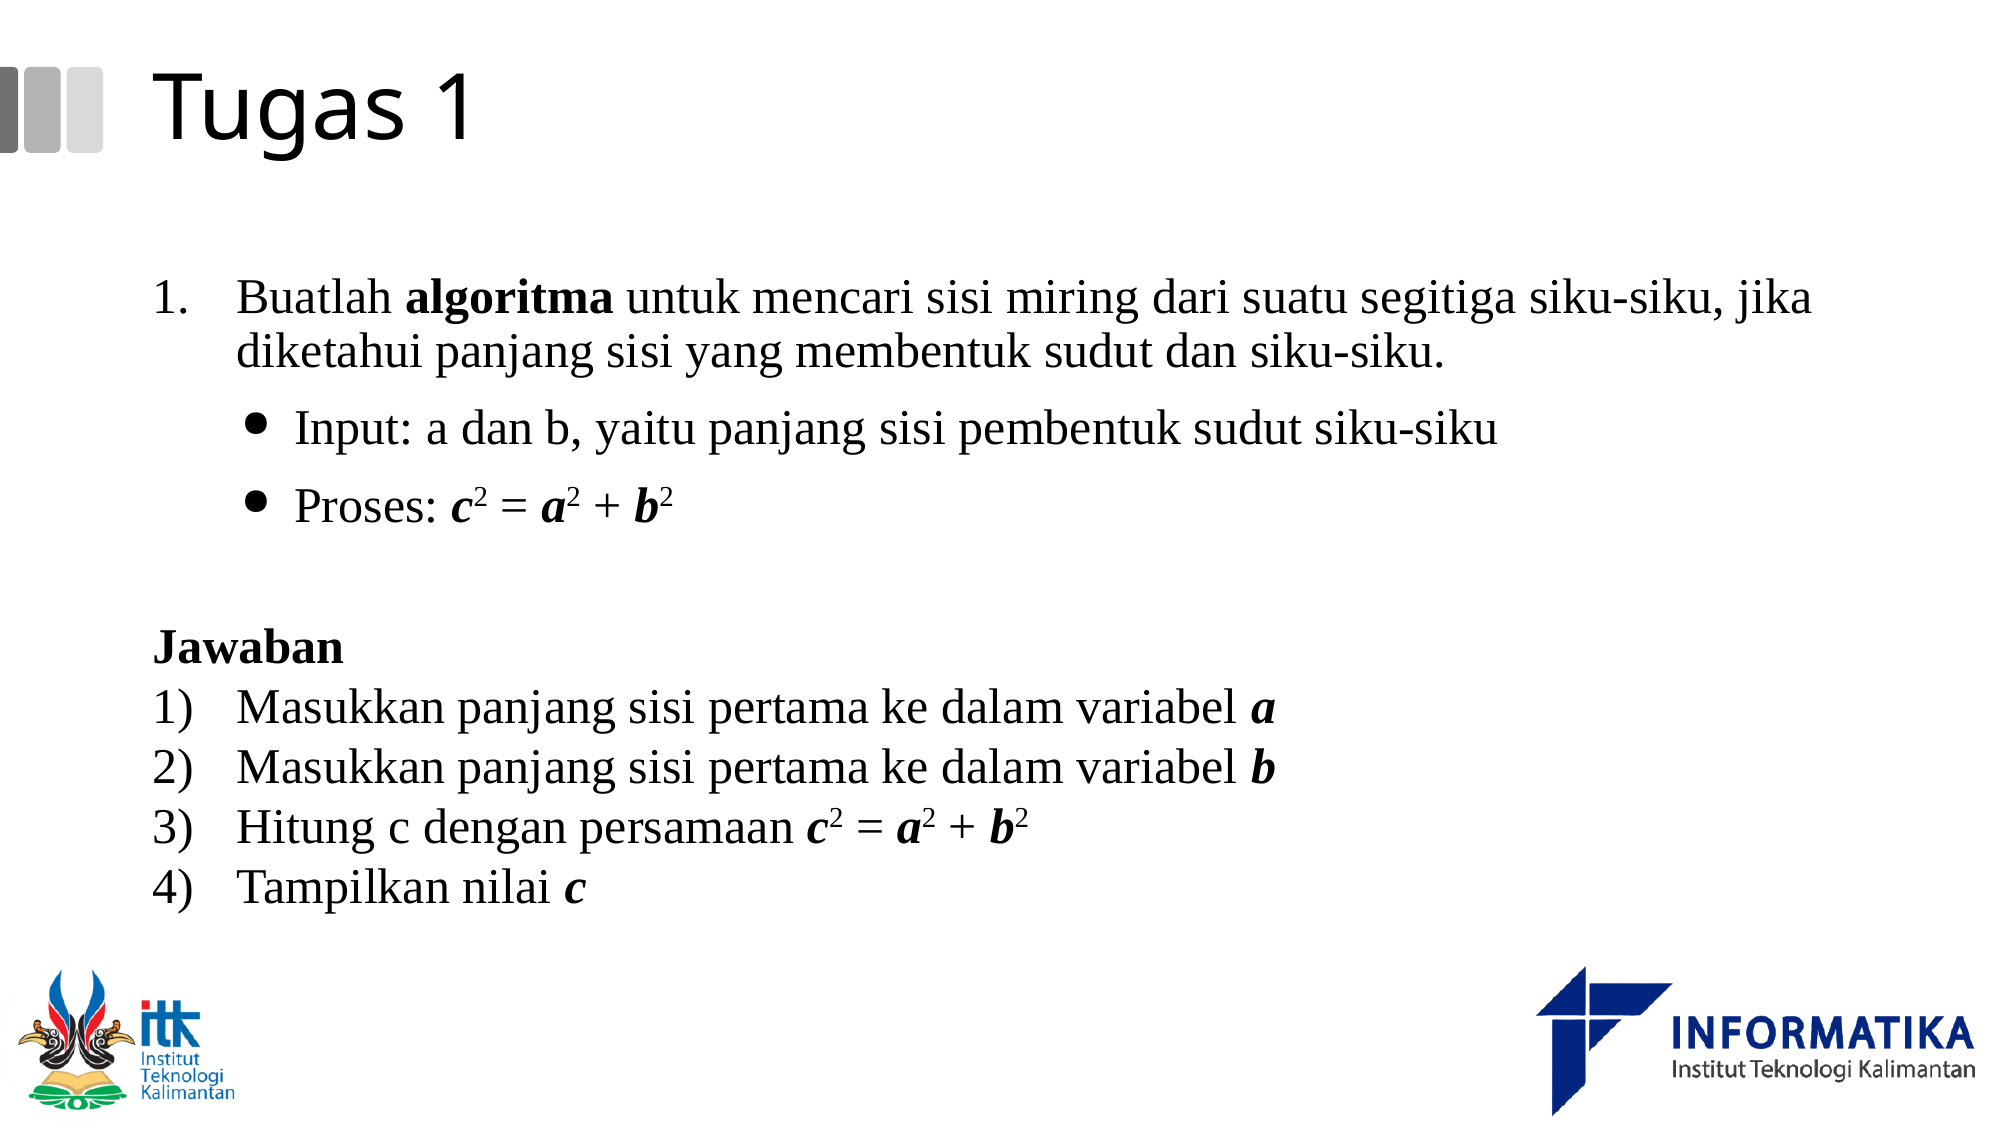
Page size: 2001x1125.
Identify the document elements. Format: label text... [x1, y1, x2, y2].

list Buatlah algoritma untuk mencari sisi miring dari suatu segitiga siku-siku, jika diketahui panjang sisi yang membentuk sudut dan siku-siku. Input: a dan b, yaitu panjang sisi pembentuk sudut siku-siku Proses: c2 = a2 + b2 Jawaban Masukkan panjang sisi pertama ke dalam variabel a Masukkan panjang sisi pertama ke dalam variabel b Hitung c dengan persamaan c2 = a2 + b2 Tampilkan nilai c [137, 262, 1863, 977]
title Tugas 1 [137, 1, 1863, 219]
picture [0, 935, 253, 1125]
picture [1534, 965, 1976, 1118]
